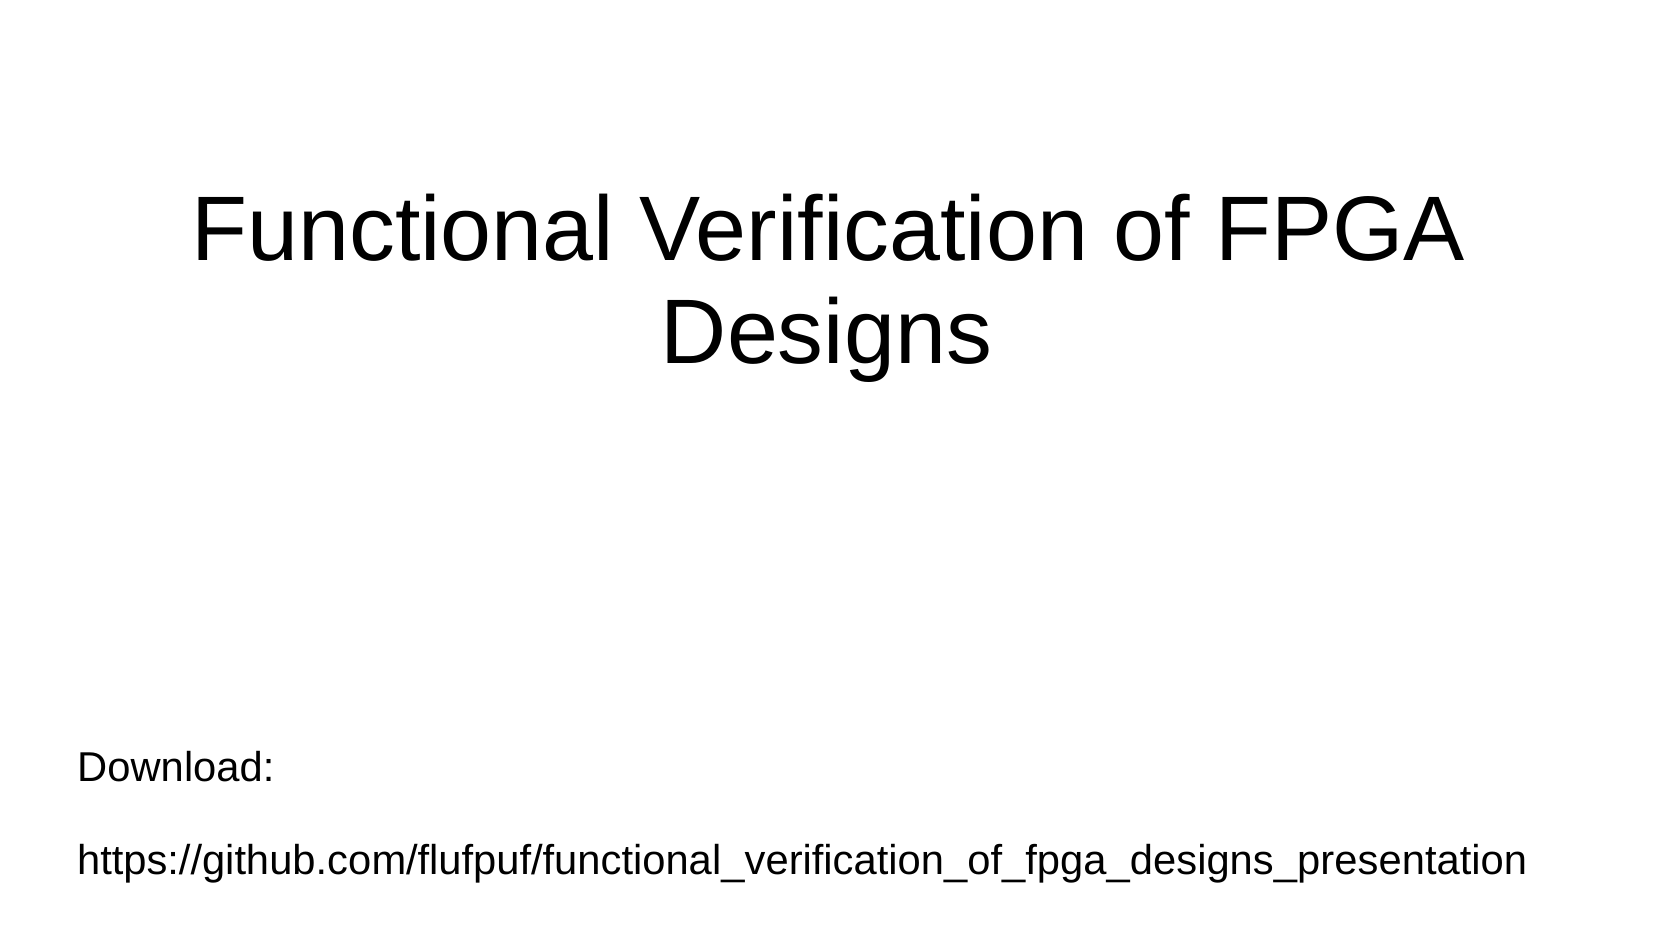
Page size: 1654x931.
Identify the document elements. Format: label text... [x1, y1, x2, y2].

title Functional Verification of FPGA Designs [82, 177, 1571, 383]
text_box Download: https://github.com/flufpuf/functional_verification_of_fpga_designs_presentation [77, 744, 1654, 931]
